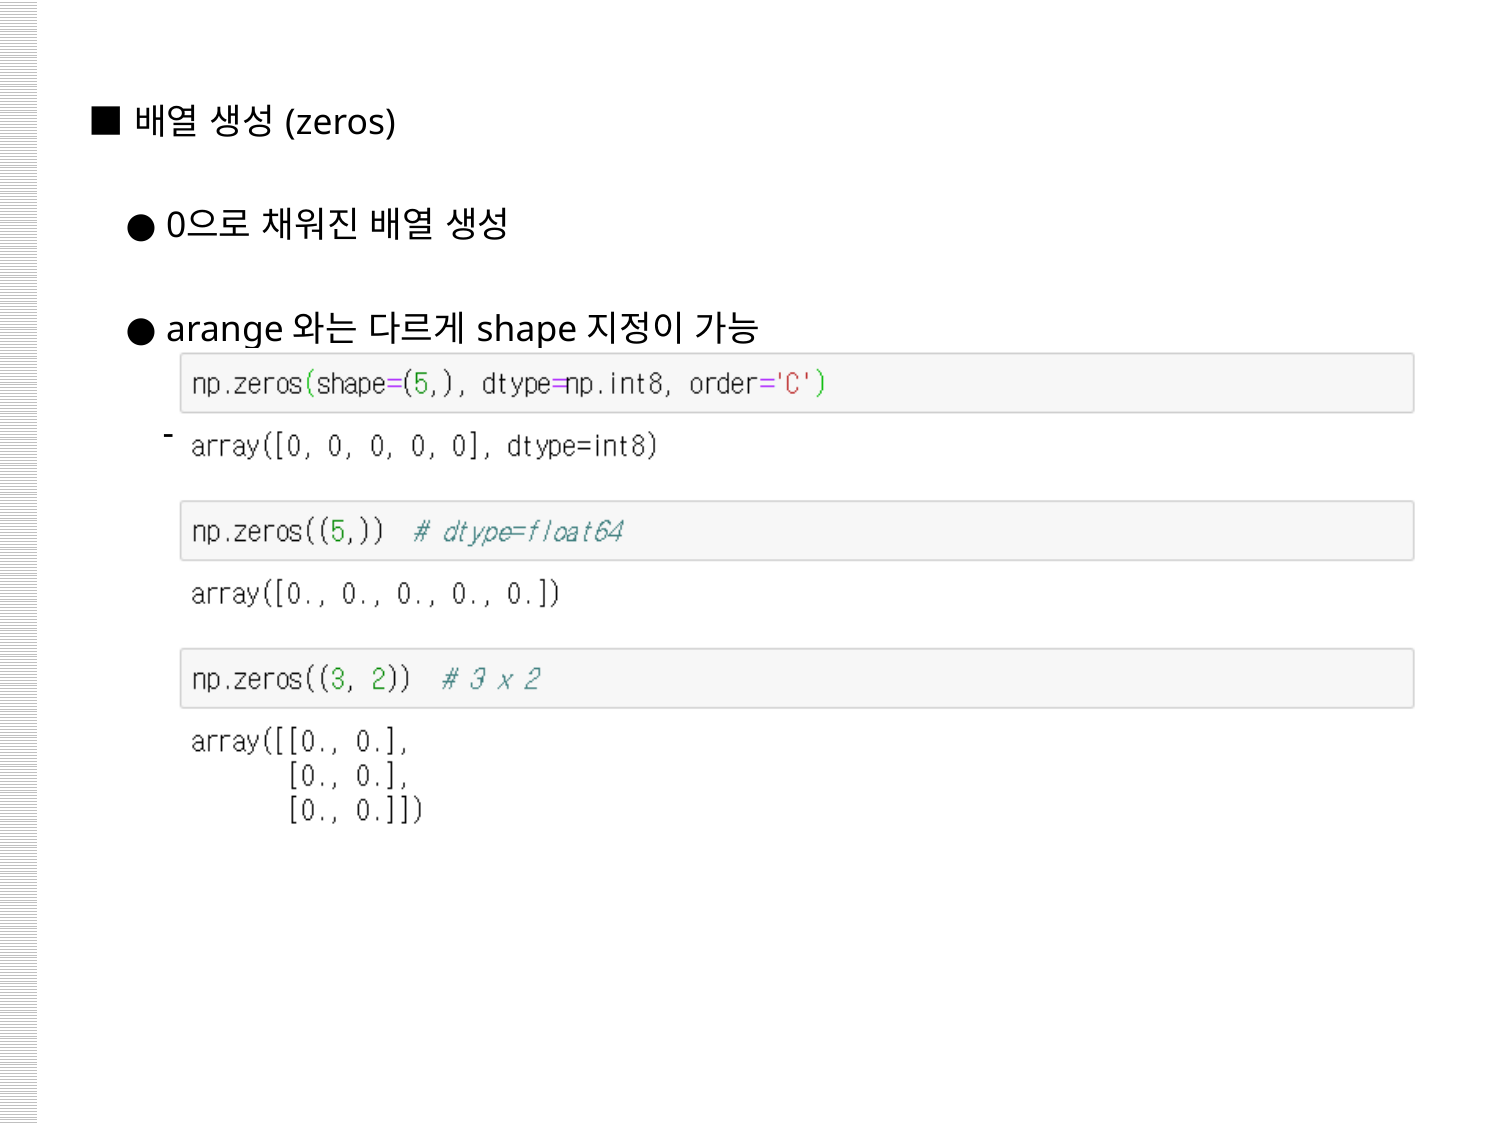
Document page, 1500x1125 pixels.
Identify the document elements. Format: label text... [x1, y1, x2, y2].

picture [177, 348, 1418, 837]
text_box ■ 배열 생성 (zeros) ● 0으로 채워진 배열 생성 ● arange 와는 다르게 shape 지정이 가능 - 사용법 : zeros(shape, dtype, order) [73, 33, 1453, 990]
